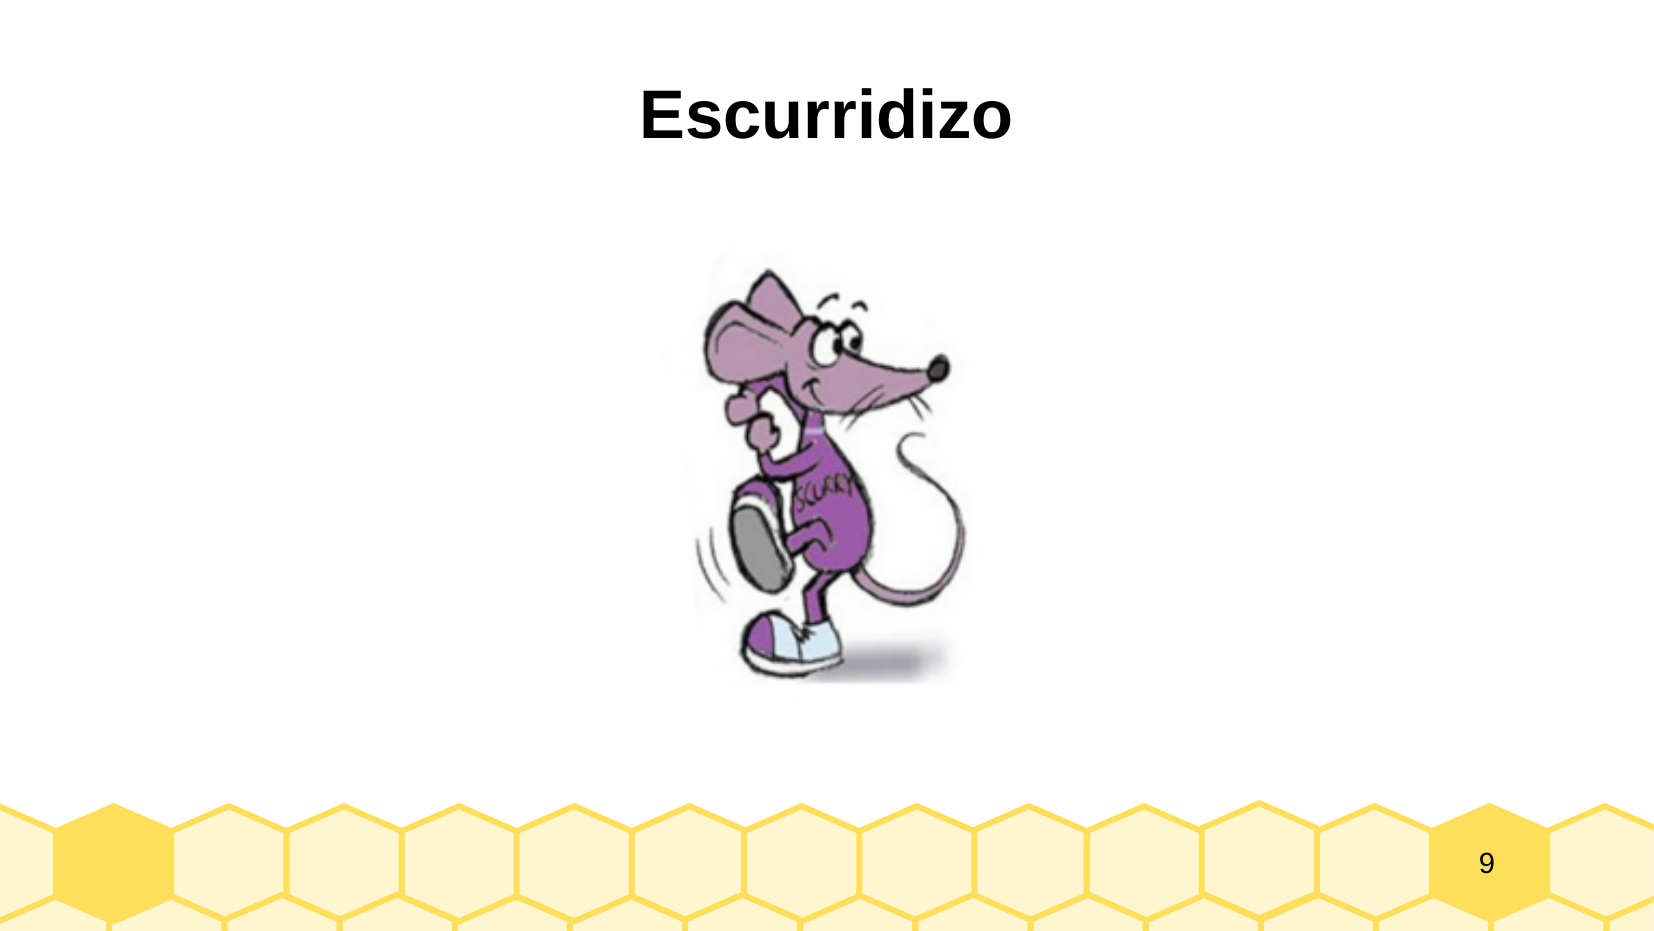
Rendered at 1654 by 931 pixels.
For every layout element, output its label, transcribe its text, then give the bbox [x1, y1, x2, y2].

title Escurridizo [82, 37, 1571, 193]
picture [557, 217, 1097, 758]
